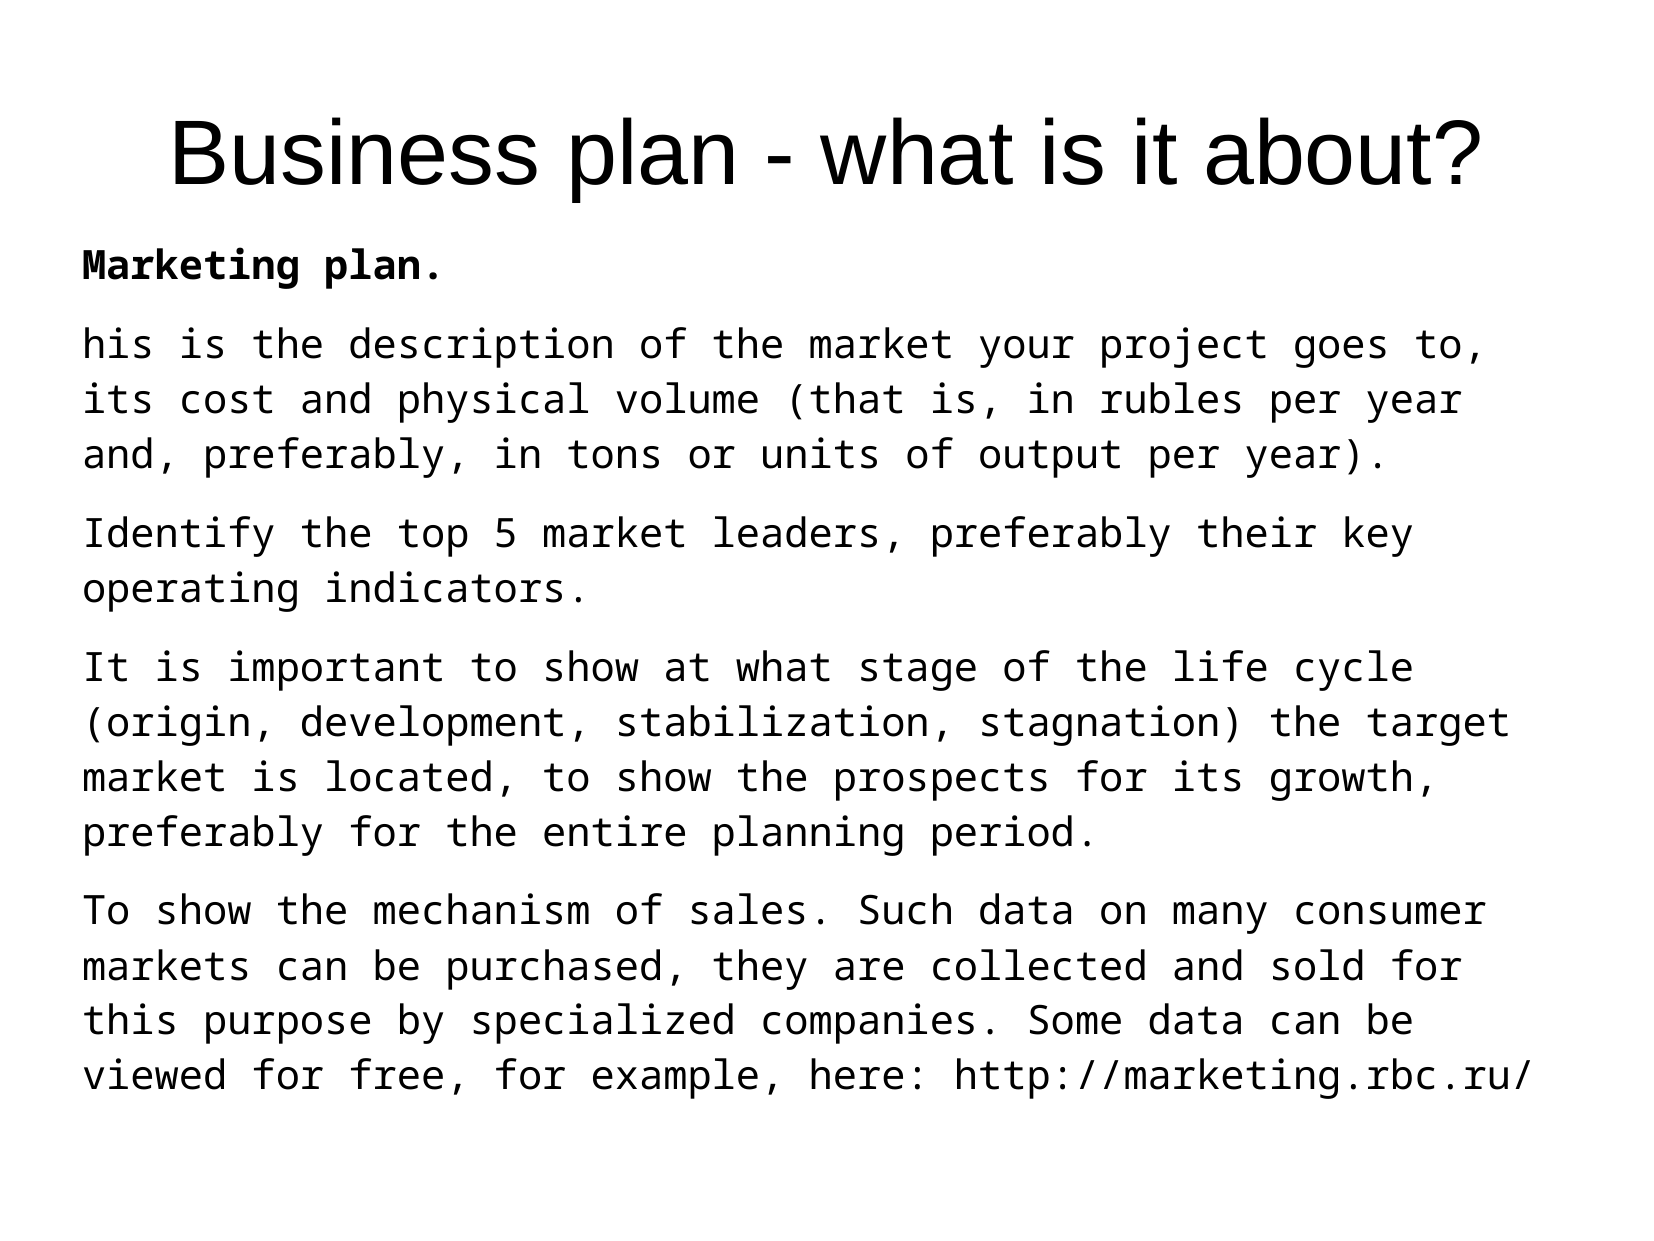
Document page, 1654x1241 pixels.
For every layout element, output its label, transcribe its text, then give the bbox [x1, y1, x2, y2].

title Business plan - what is it about? [82, 49, 1571, 236]
list Marketing plan. his is the description of the market your project goes to, its cost and physical volume (that is, in rubles per year and, preferably, in tons or units of output per year). Identify the top 5 market leaders, preferably their key operating indicators. It is important to show at what stage of the life cycle (origin, development, stabilization, stagnation) the target market is located, to show the prospects for its growth, preferably for the entire planning period. To show the mechanism of sales. Such data on many consumer markets can be purchased, they are collected and sold for this purpose by specialized companies. Some data can be viewed for free, for example, here: http://marketing.rbc.ru/ [82, 236, 1571, 1123]
